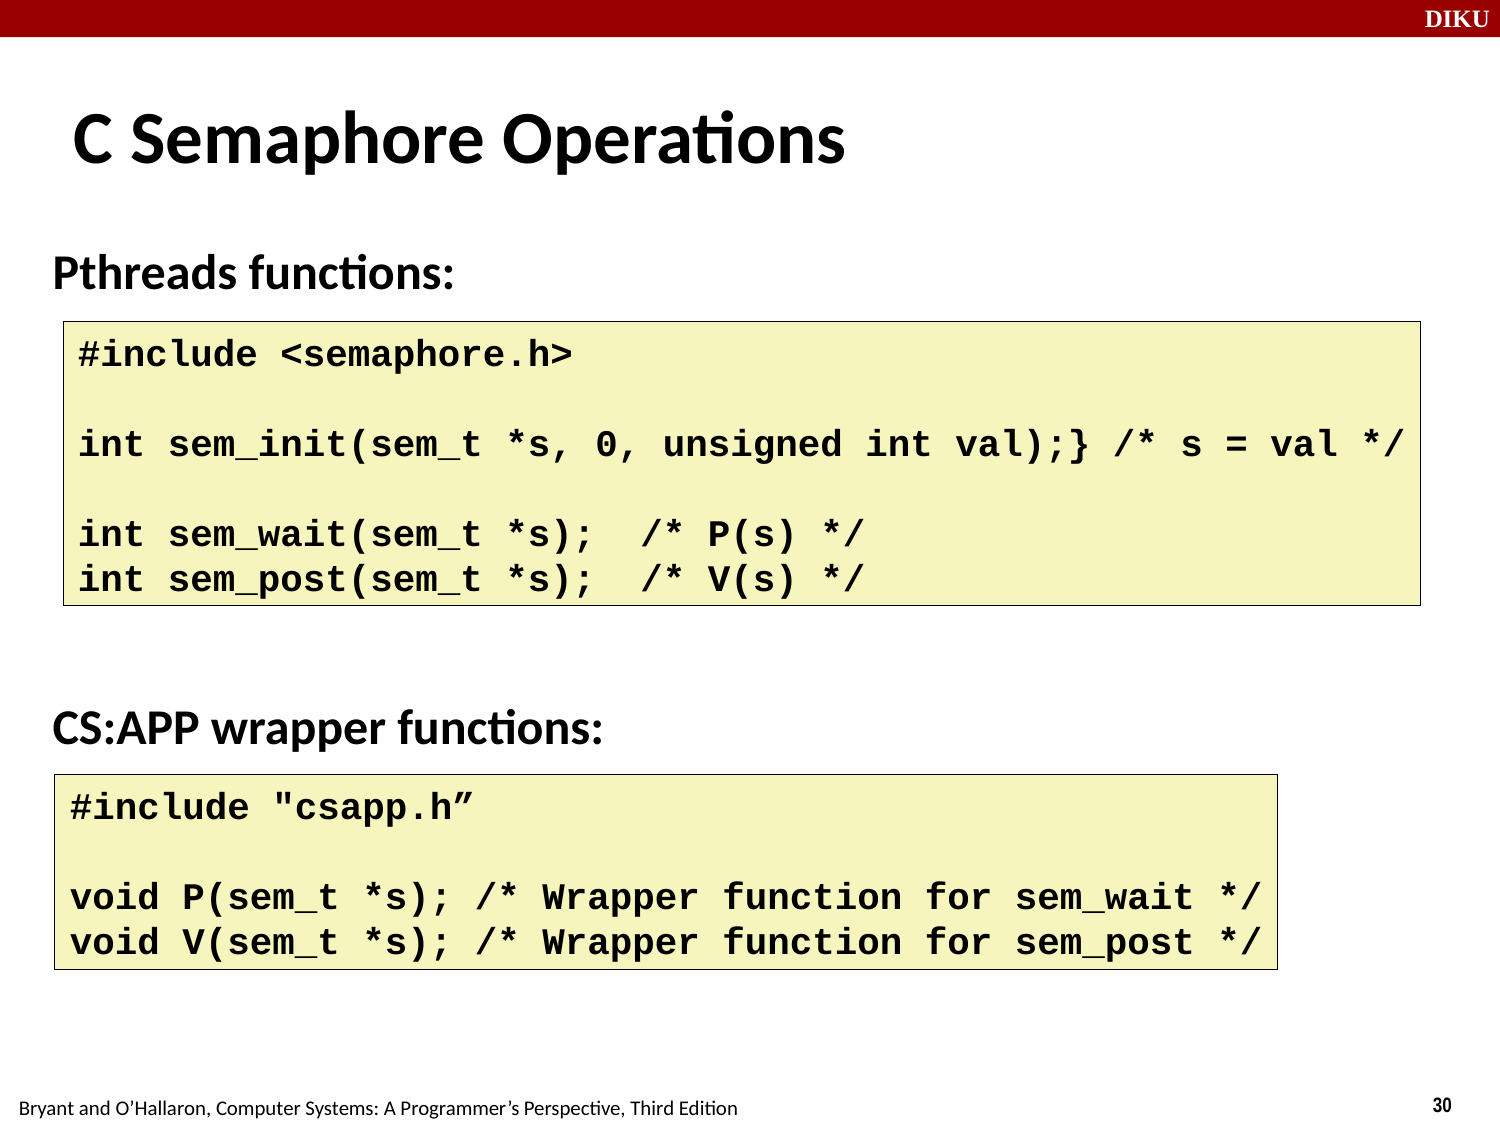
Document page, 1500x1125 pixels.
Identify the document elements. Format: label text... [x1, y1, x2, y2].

text_box #include <semaphore.h> int sem_init(sem_t *s, 0, unsigned int val);} /* s = val */ int sem_wait(sem_t *s); /* P(s) */ int sem_post(sem_t *s); /* V(s) */ [63, 321, 1421, 606]
text_box C Semaphore Operations [58, 71, 1304, 197]
text_box #include "csapp.h” void P(sem_t *s); /* Wrapper function for sem_wait */ void V(sem_t *s); /* Wrapper function for sem_post */ [54, 774, 1278, 970]
text_box Pthreads functions: [37, 232, 1333, 322]
text_box CS:APP wrapper functions: [37, 687, 1333, 788]
